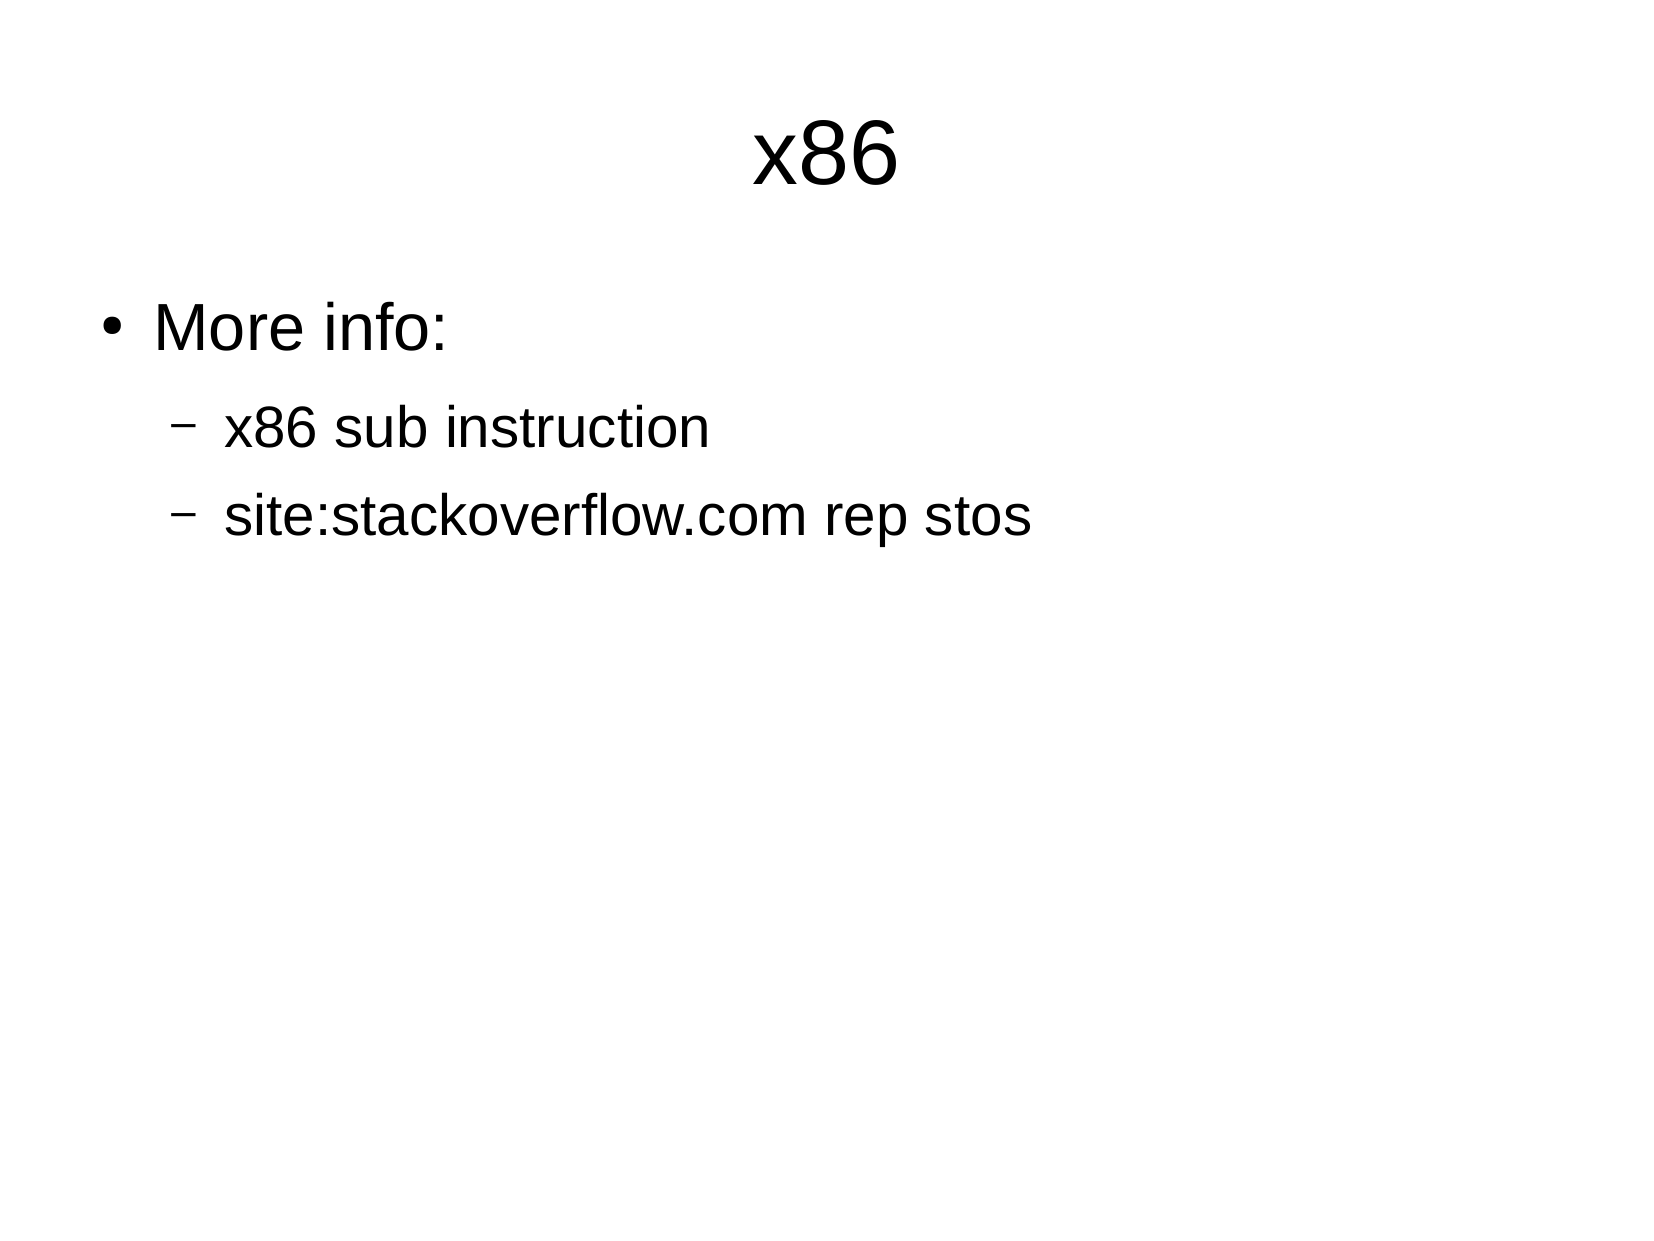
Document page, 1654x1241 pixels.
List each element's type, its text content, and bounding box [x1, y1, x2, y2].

title x86 [82, 49, 1571, 257]
list More info: x86 sub instruction site:stackoverflow.com rep stos [82, 290, 1571, 1010]
